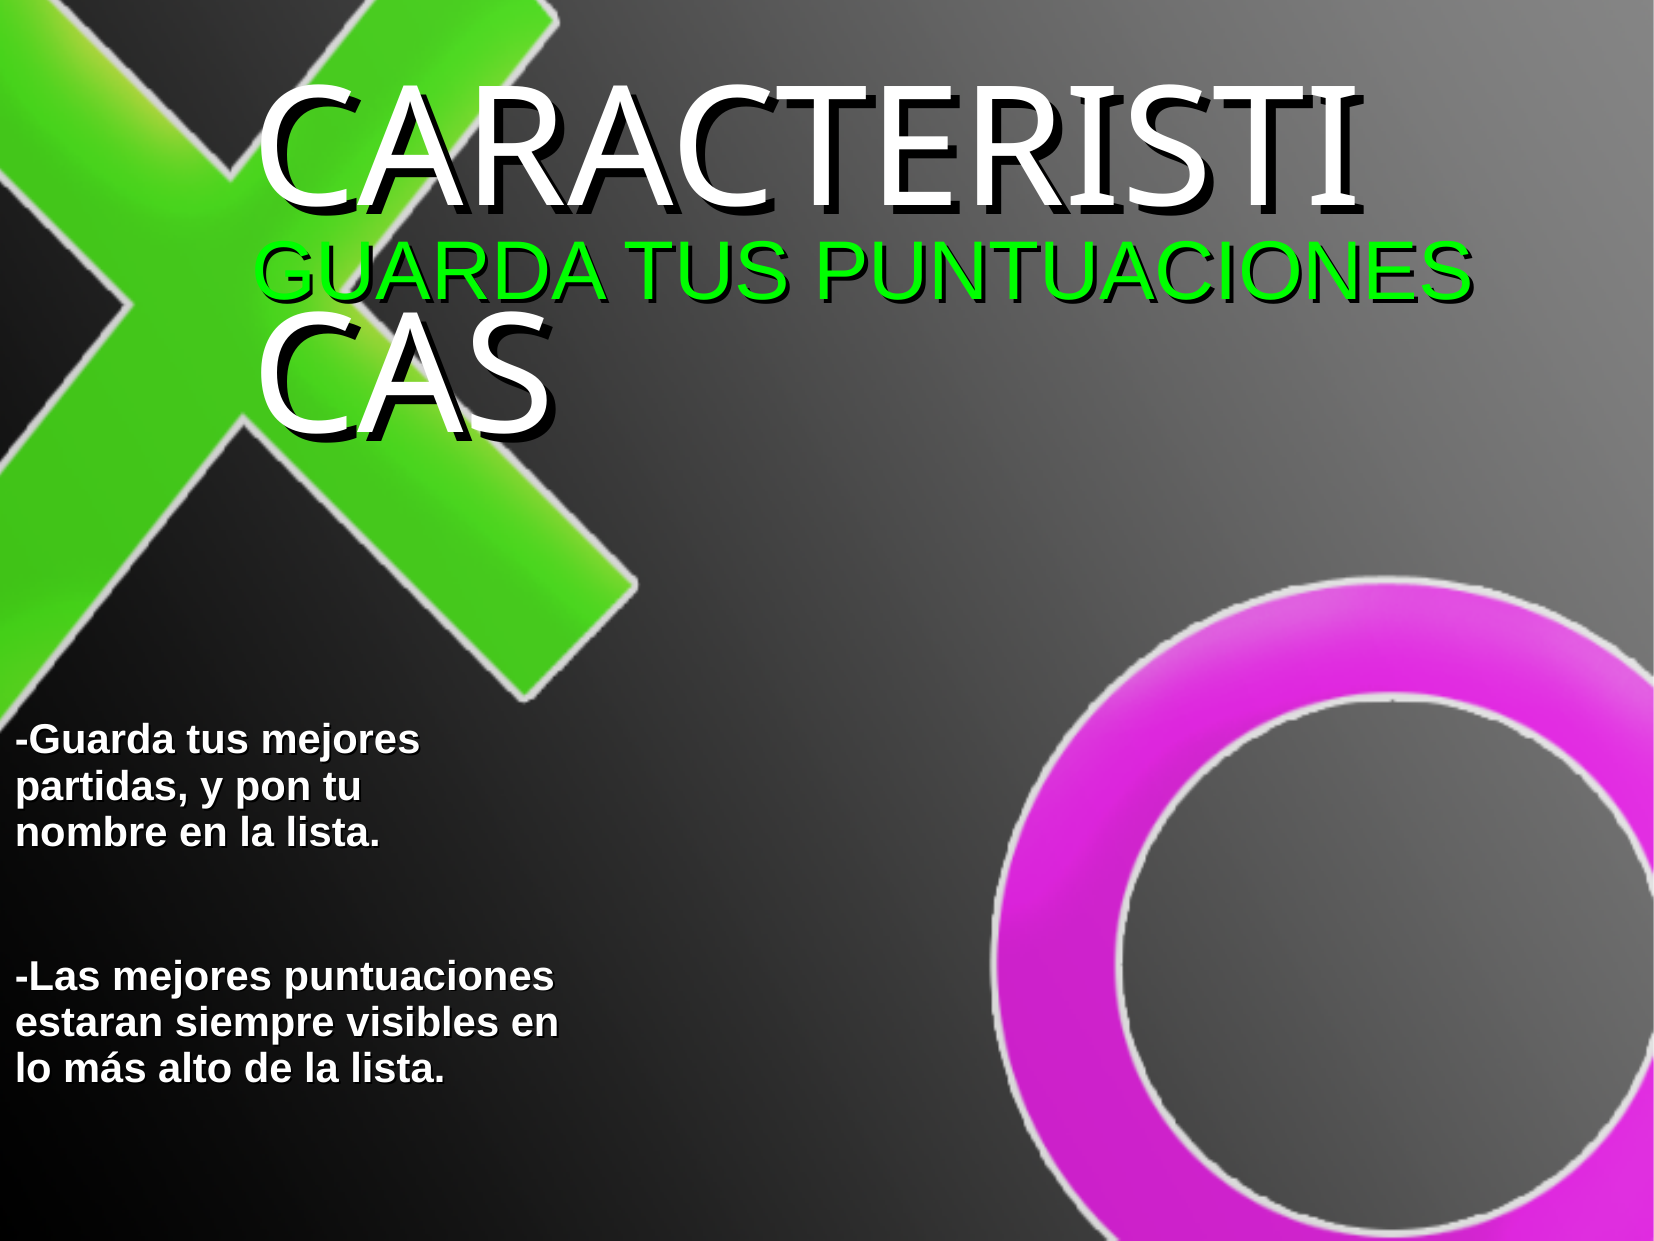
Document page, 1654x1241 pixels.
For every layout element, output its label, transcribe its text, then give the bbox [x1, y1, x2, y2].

picture [0, 0, 1654, 1241]
text_box -Guarda tus mejores partidas, y pon tu nombre en la lista. [0, 708, 532, 866]
text_box CARACTERISTICAS [236, 19, 1469, 216]
text_box GUARDA TUS PUNTUACIONES [236, 216, 1595, 325]
text_box -Las mejores puntuaciones estaran siempre visibles en lo más alto de la lista. [0, 944, 591, 1123]
